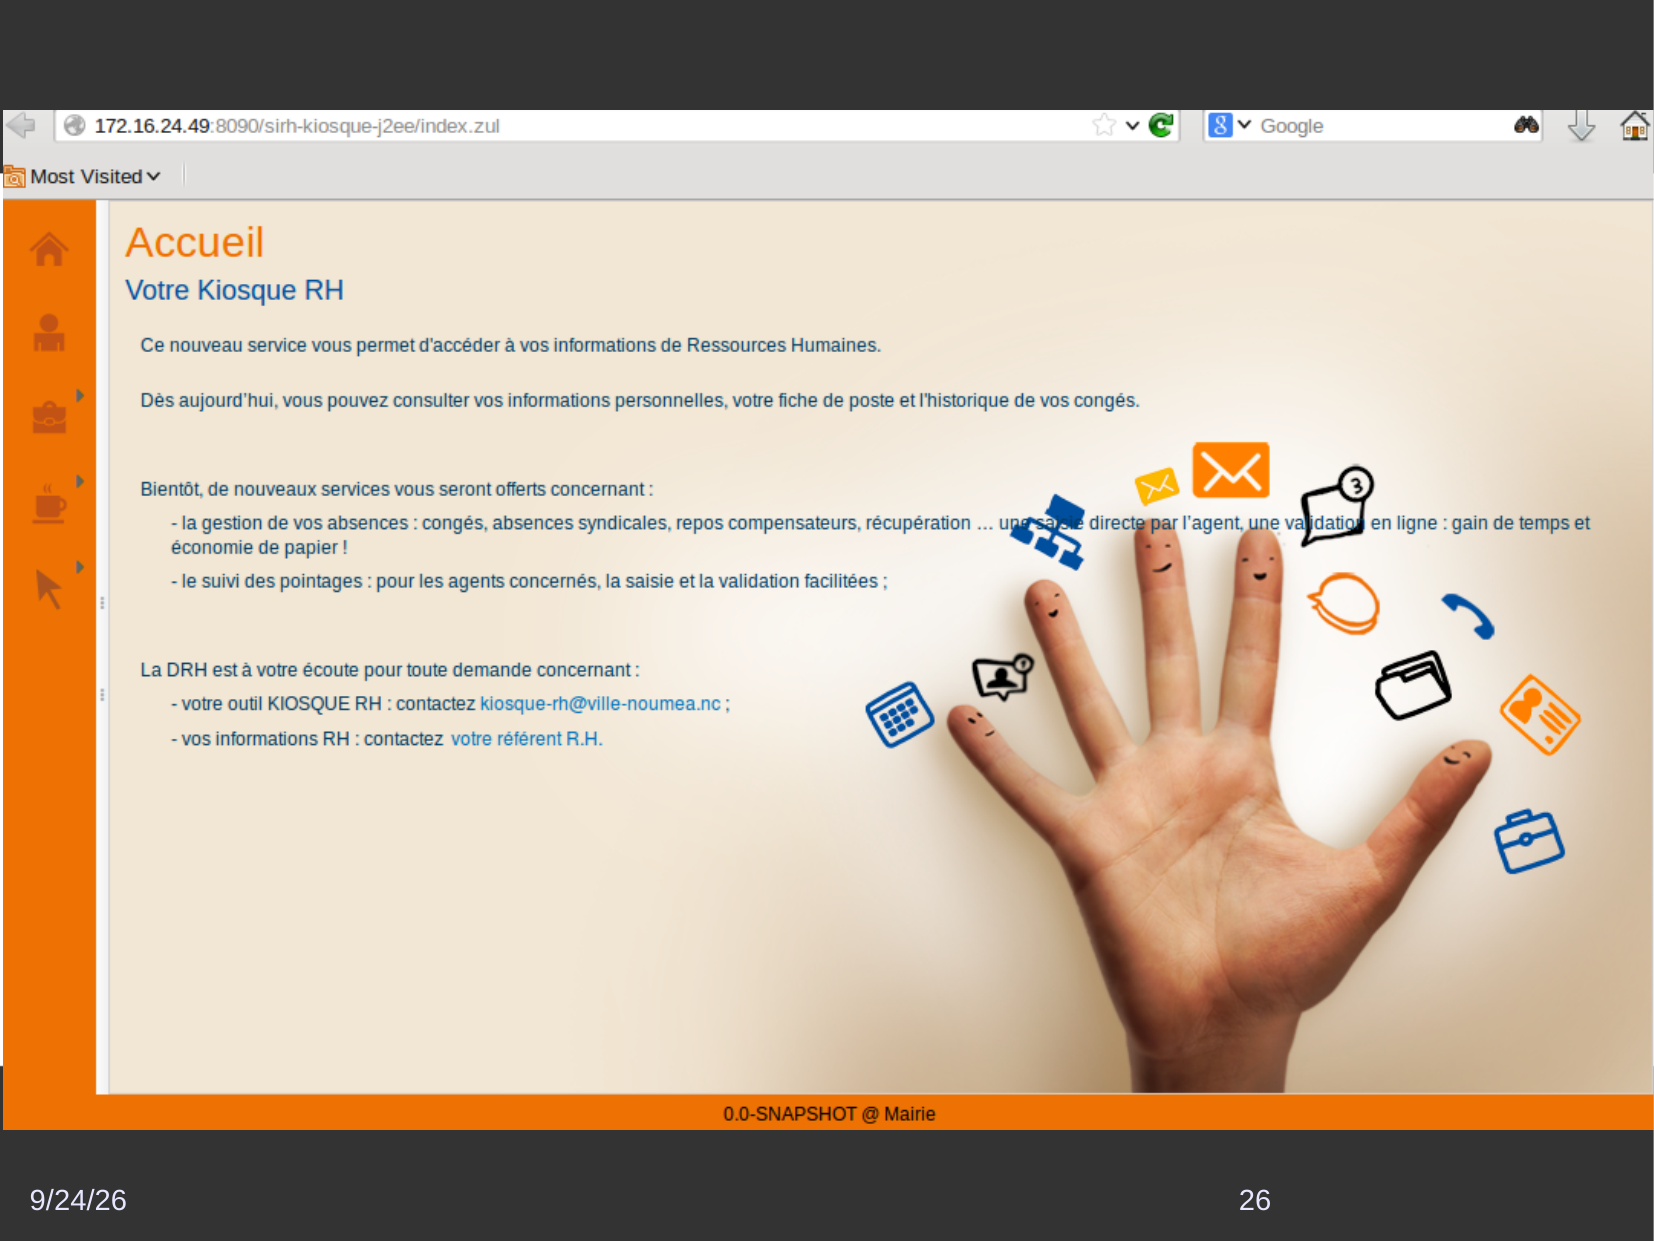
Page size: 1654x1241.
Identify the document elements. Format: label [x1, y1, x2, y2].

picture [3, 110, 1654, 1130]
text_box [29, 1181, 566, 1241]
text_box [1238, 1181, 1625, 1241]
